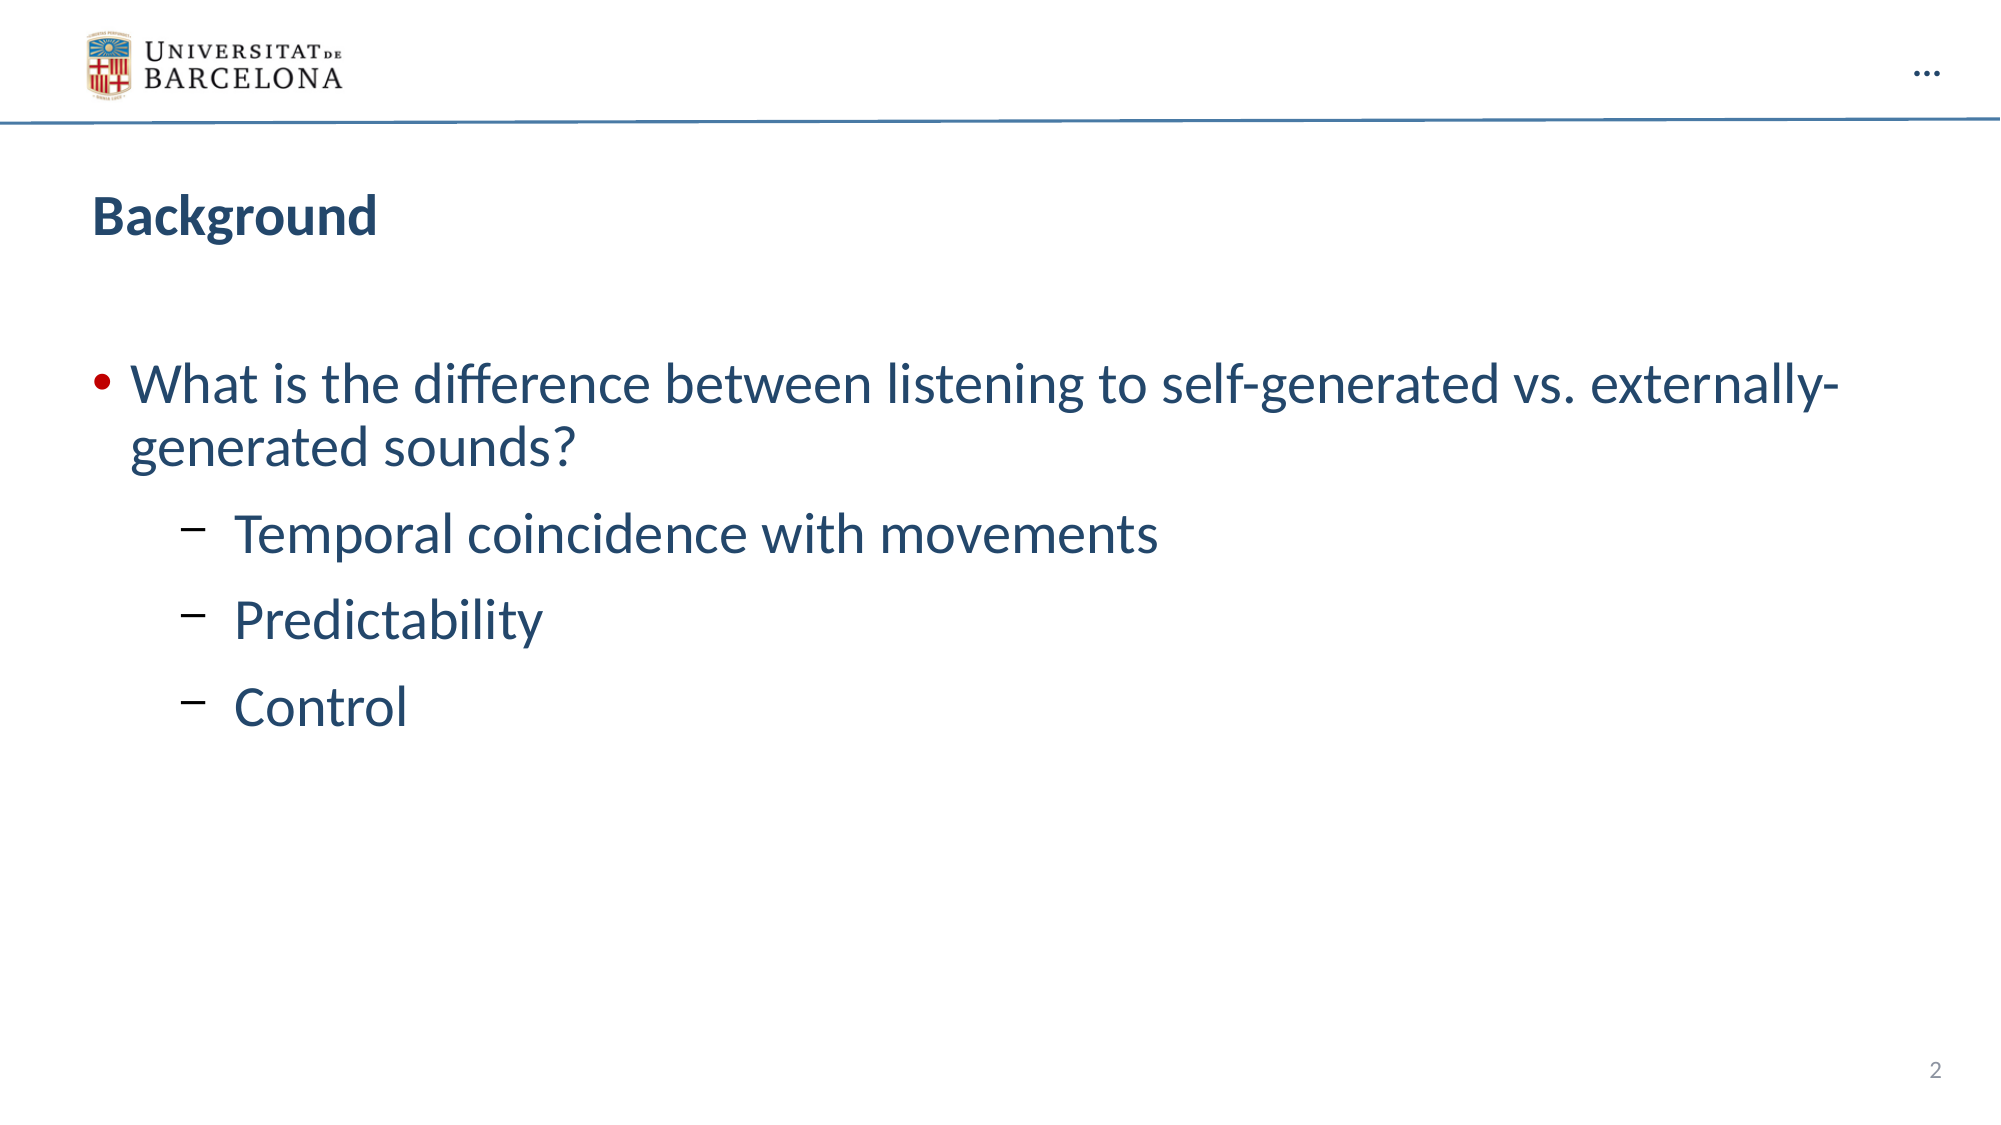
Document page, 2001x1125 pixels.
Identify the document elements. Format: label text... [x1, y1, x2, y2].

list Background What is the difference between listening to self-generated vs. externally-generated sounds? Temporal coincidence with movements Predictability Control [77, 178, 1891, 1014]
slide_number 13 [1507, 1038, 1957, 1099]
picture [77, 23, 353, 109]
title ... [673, 29, 1957, 103]
